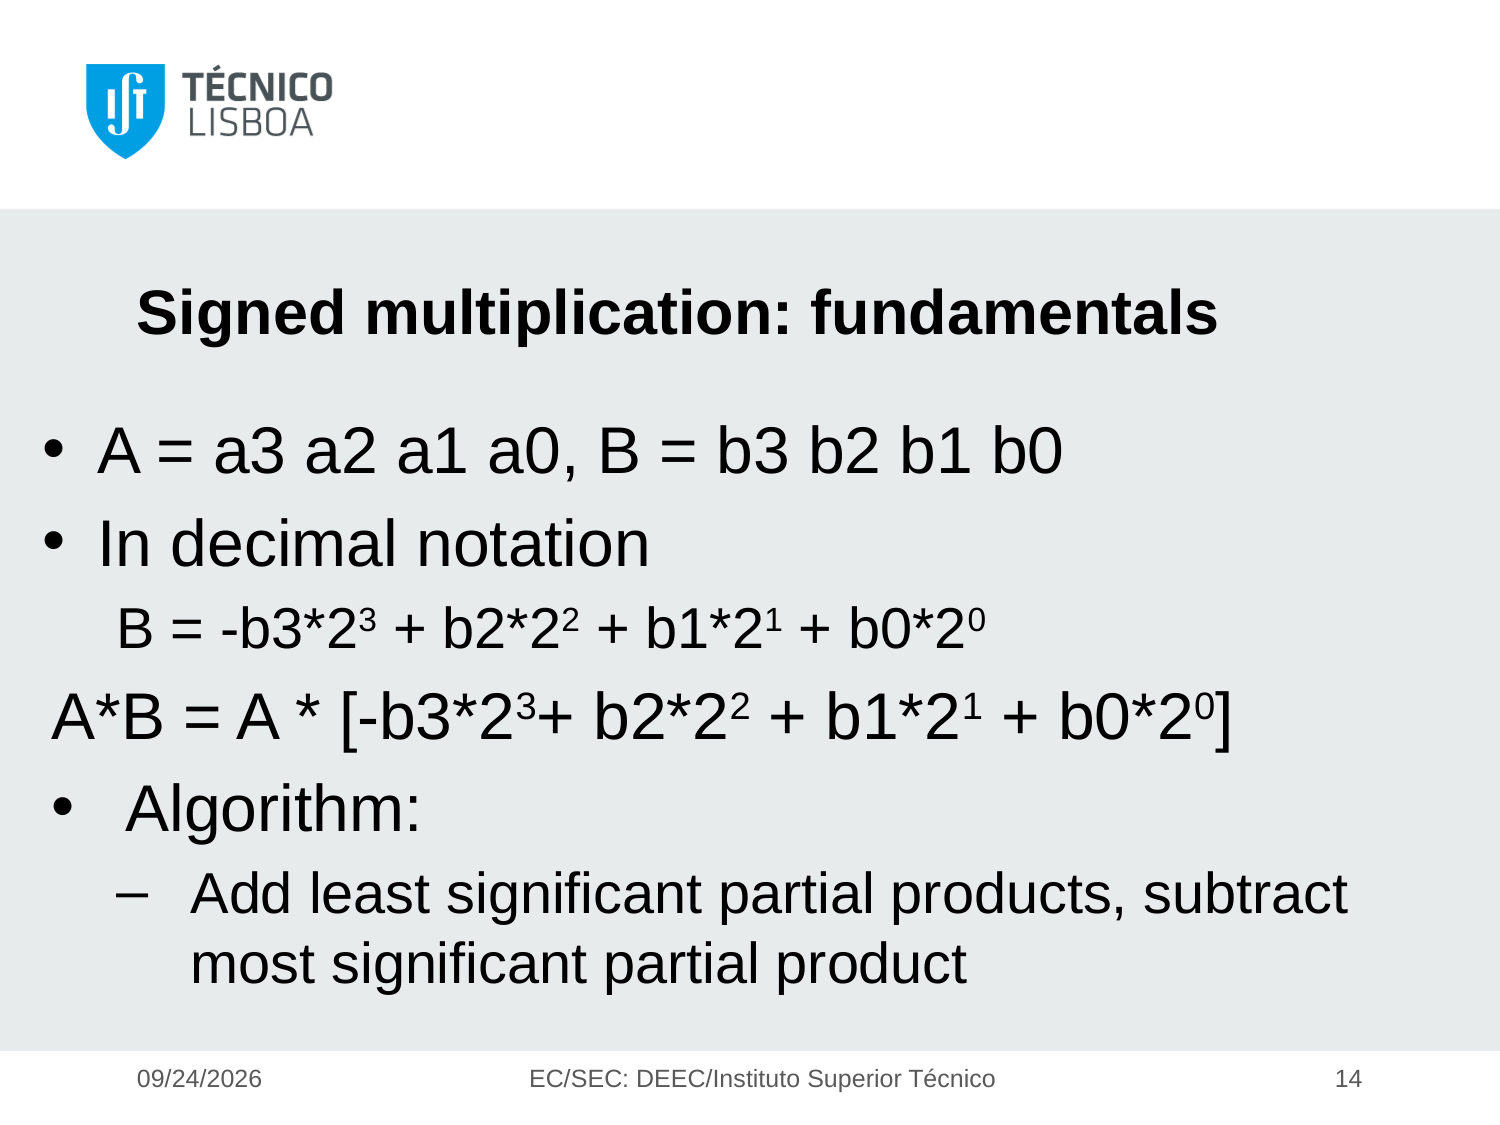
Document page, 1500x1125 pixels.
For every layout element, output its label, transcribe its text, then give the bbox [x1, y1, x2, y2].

list A = a3 a2 a1 a0, B = b3 b2 b1 b0 In decimal notation B = -b3*23 + b2*22 + b1*21 + b0*20 A*B = A * [-b3*23+ b2*22 + b1*21 + b0*20] Algorithm: Add least significant partial products, subtract most significant partial product [27, 400, 1450, 1005]
slide_number <number> [1077, 1052, 1378, 1103]
slide_number 11/19/2020 [121, 1052, 425, 1103]
title Signed multiplication: fundamentals [121, 237, 1378, 381]
picture [0, 0, 1500, 1125]
footer EC/SEC: DEEC/Instituto Superior Técnico [512, 1052, 1021, 1103]
